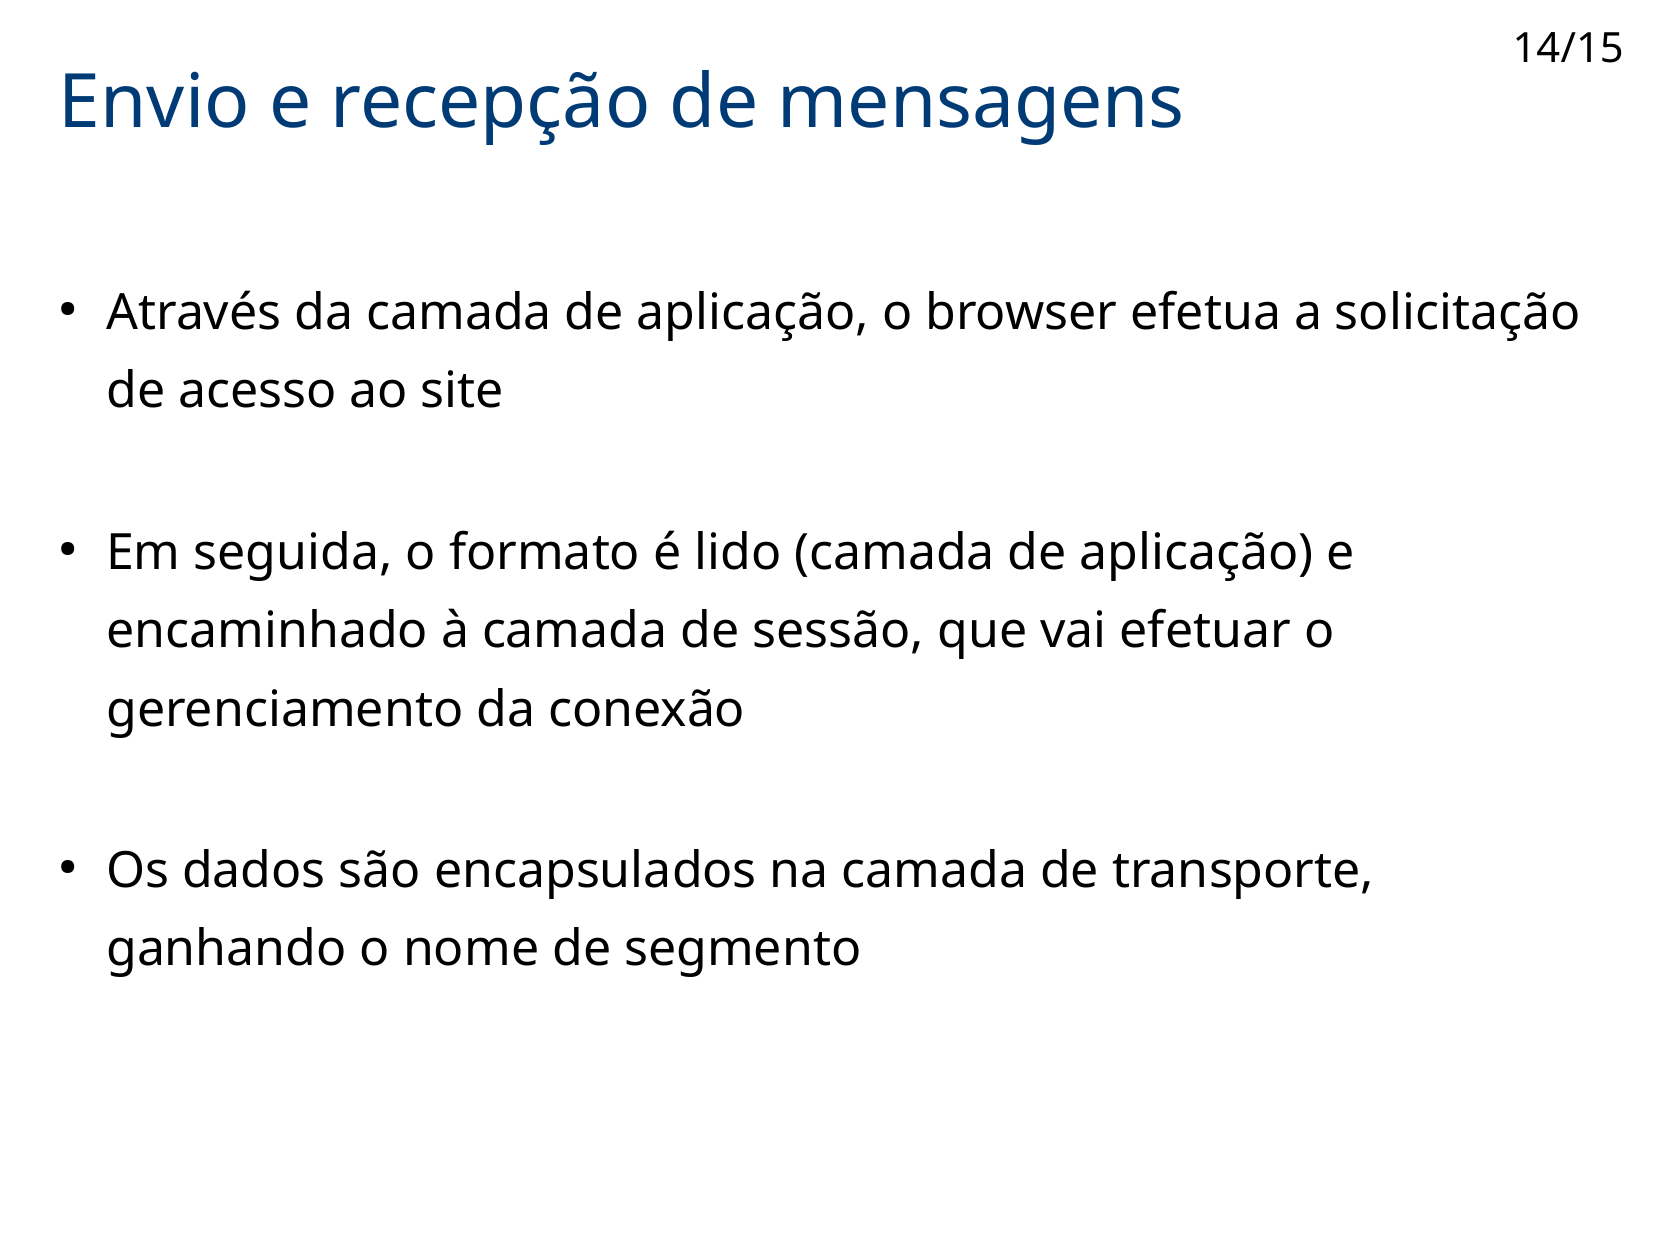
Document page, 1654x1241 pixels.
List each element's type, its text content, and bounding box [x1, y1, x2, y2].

title Envio e recepção de mensagens [59, 47, 1625, 166]
list Através da camada de aplicação, o browser efetua a solicitação de acesso ao site Em seguida, o formato é lido (camada de aplicação) e encaminhado à camada de sessão, que vai efetuar o gerenciamento da conexão Os dados são encapsulados na camada de transporte, ganhando o nome de segmento [59, 265, 1625, 1211]
